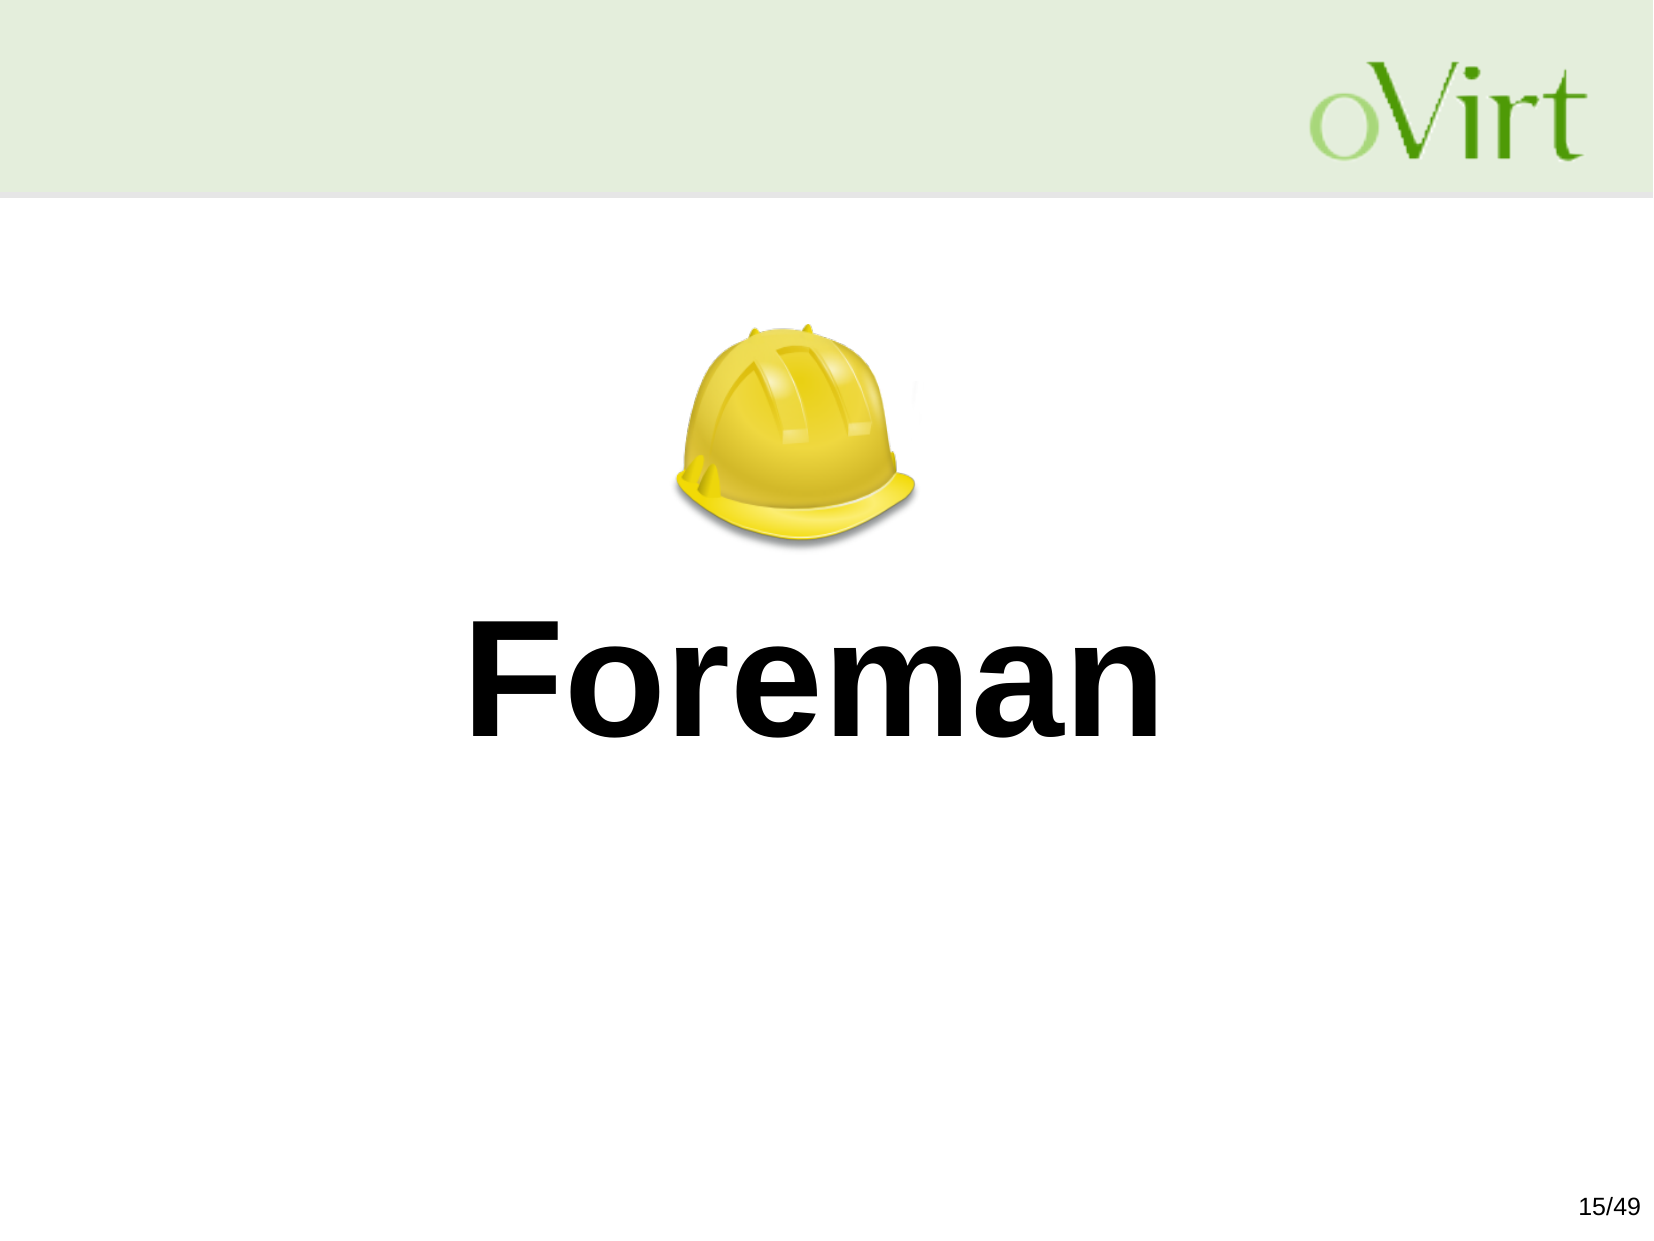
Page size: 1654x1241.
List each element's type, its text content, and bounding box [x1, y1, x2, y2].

picture [669, 324, 924, 555]
picture [1289, 36, 1613, 181]
title Foreman [176, 569, 1453, 770]
